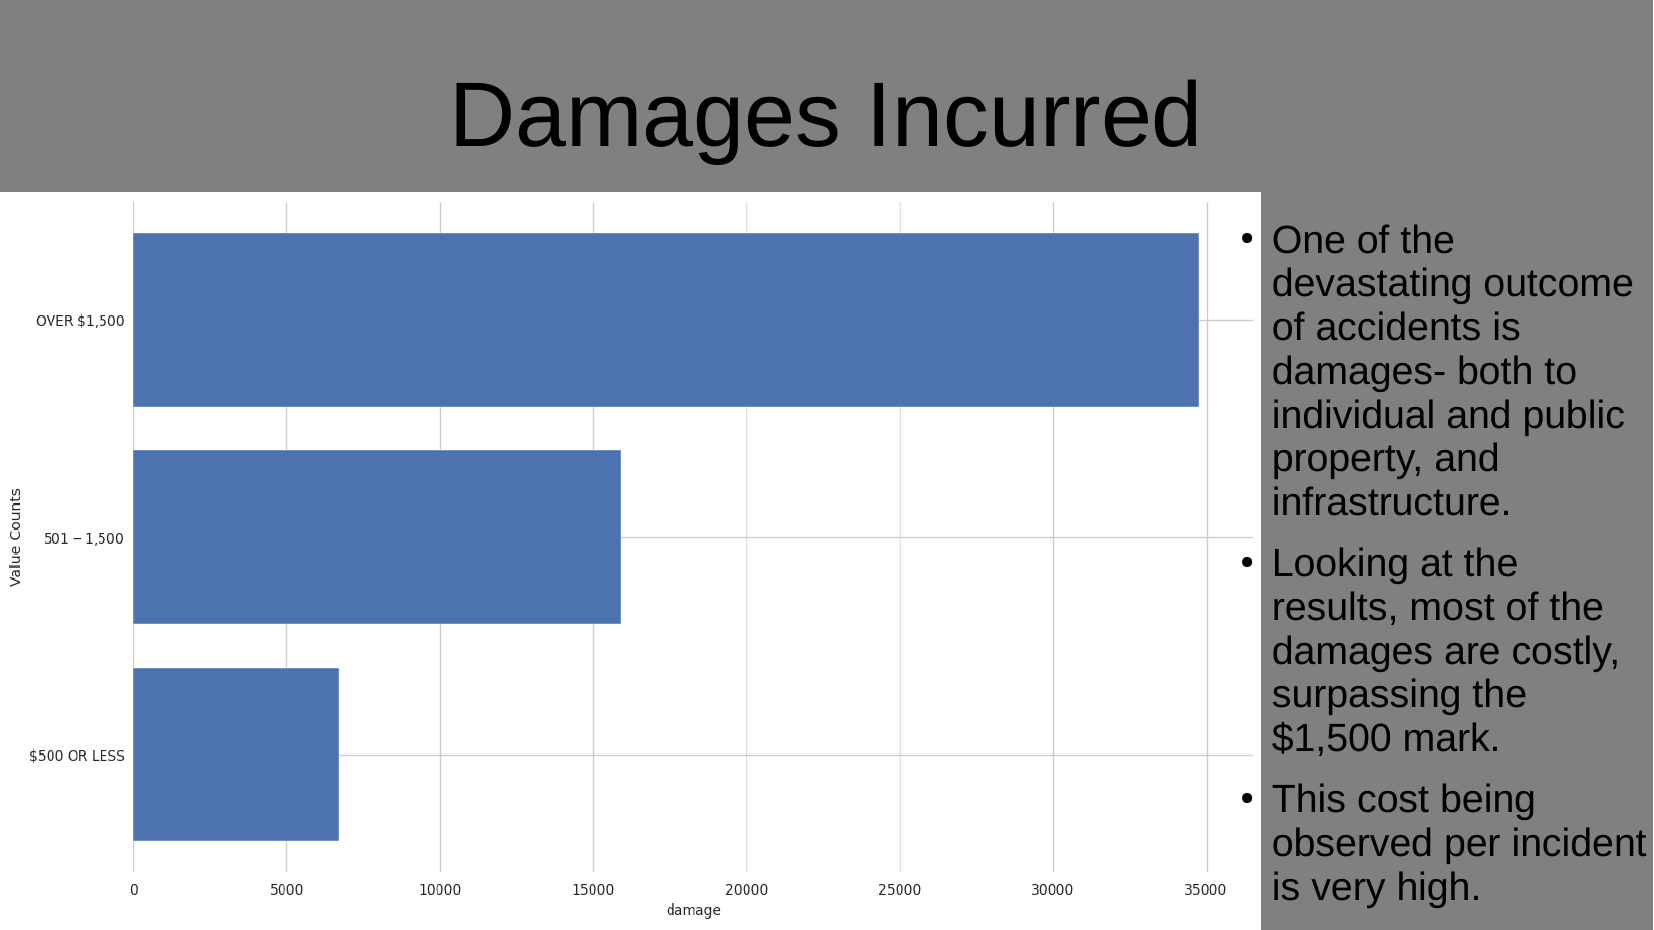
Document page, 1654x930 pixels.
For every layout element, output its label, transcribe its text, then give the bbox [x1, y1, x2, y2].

list One of the devastating outcome of accidents is damages- both to individual and public property, and infrastructure. Looking at the results, most of the damages are costly, surpassing the $1,500 mark. This cost being observed per incident is very high. [1230, 217, 1651, 930]
picture [0, 192, 1261, 930]
title Damages Incurred [82, 37, 1571, 193]
